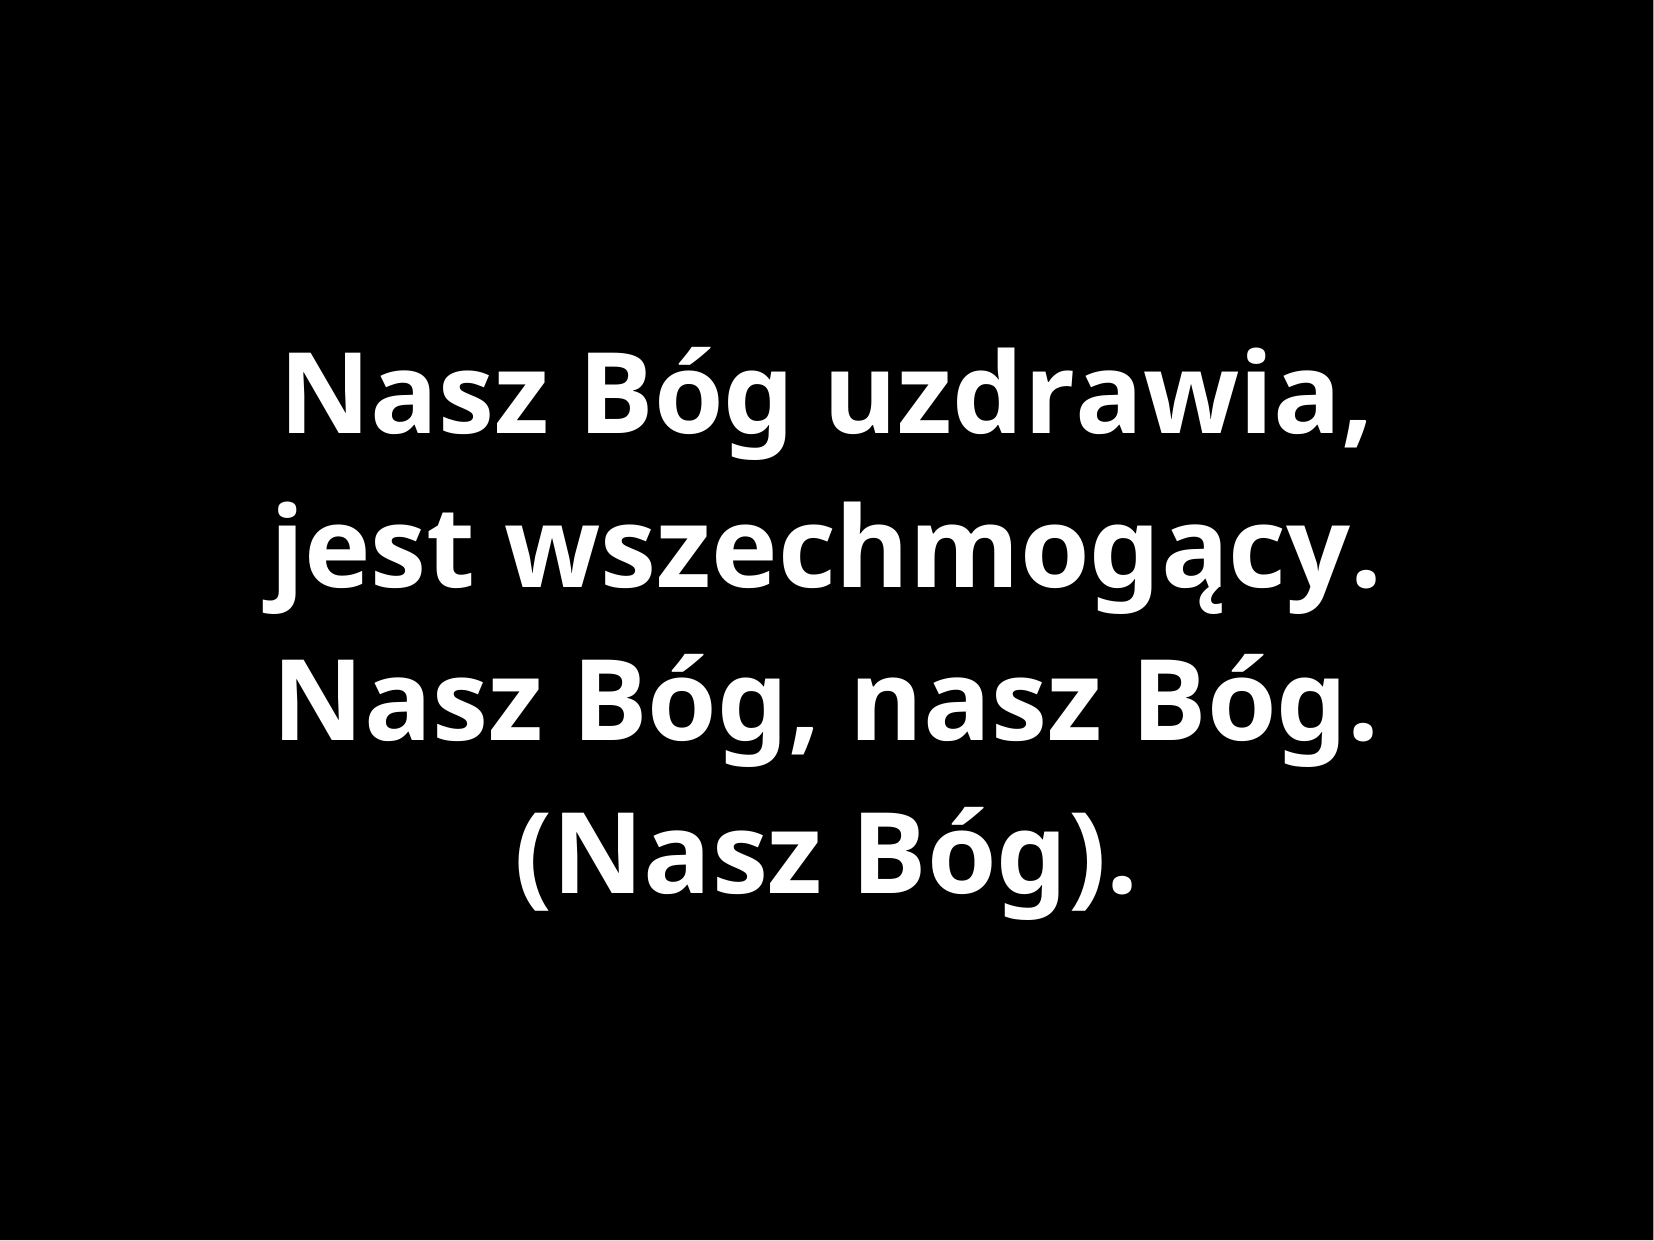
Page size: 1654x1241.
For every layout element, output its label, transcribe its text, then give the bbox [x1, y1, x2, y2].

title Nasz Bóg uzdrawia, jest wszechmogący. Nasz Bóg, nasz Bóg. (Nasz Bóg). [0, 0, 1654, 1241]
